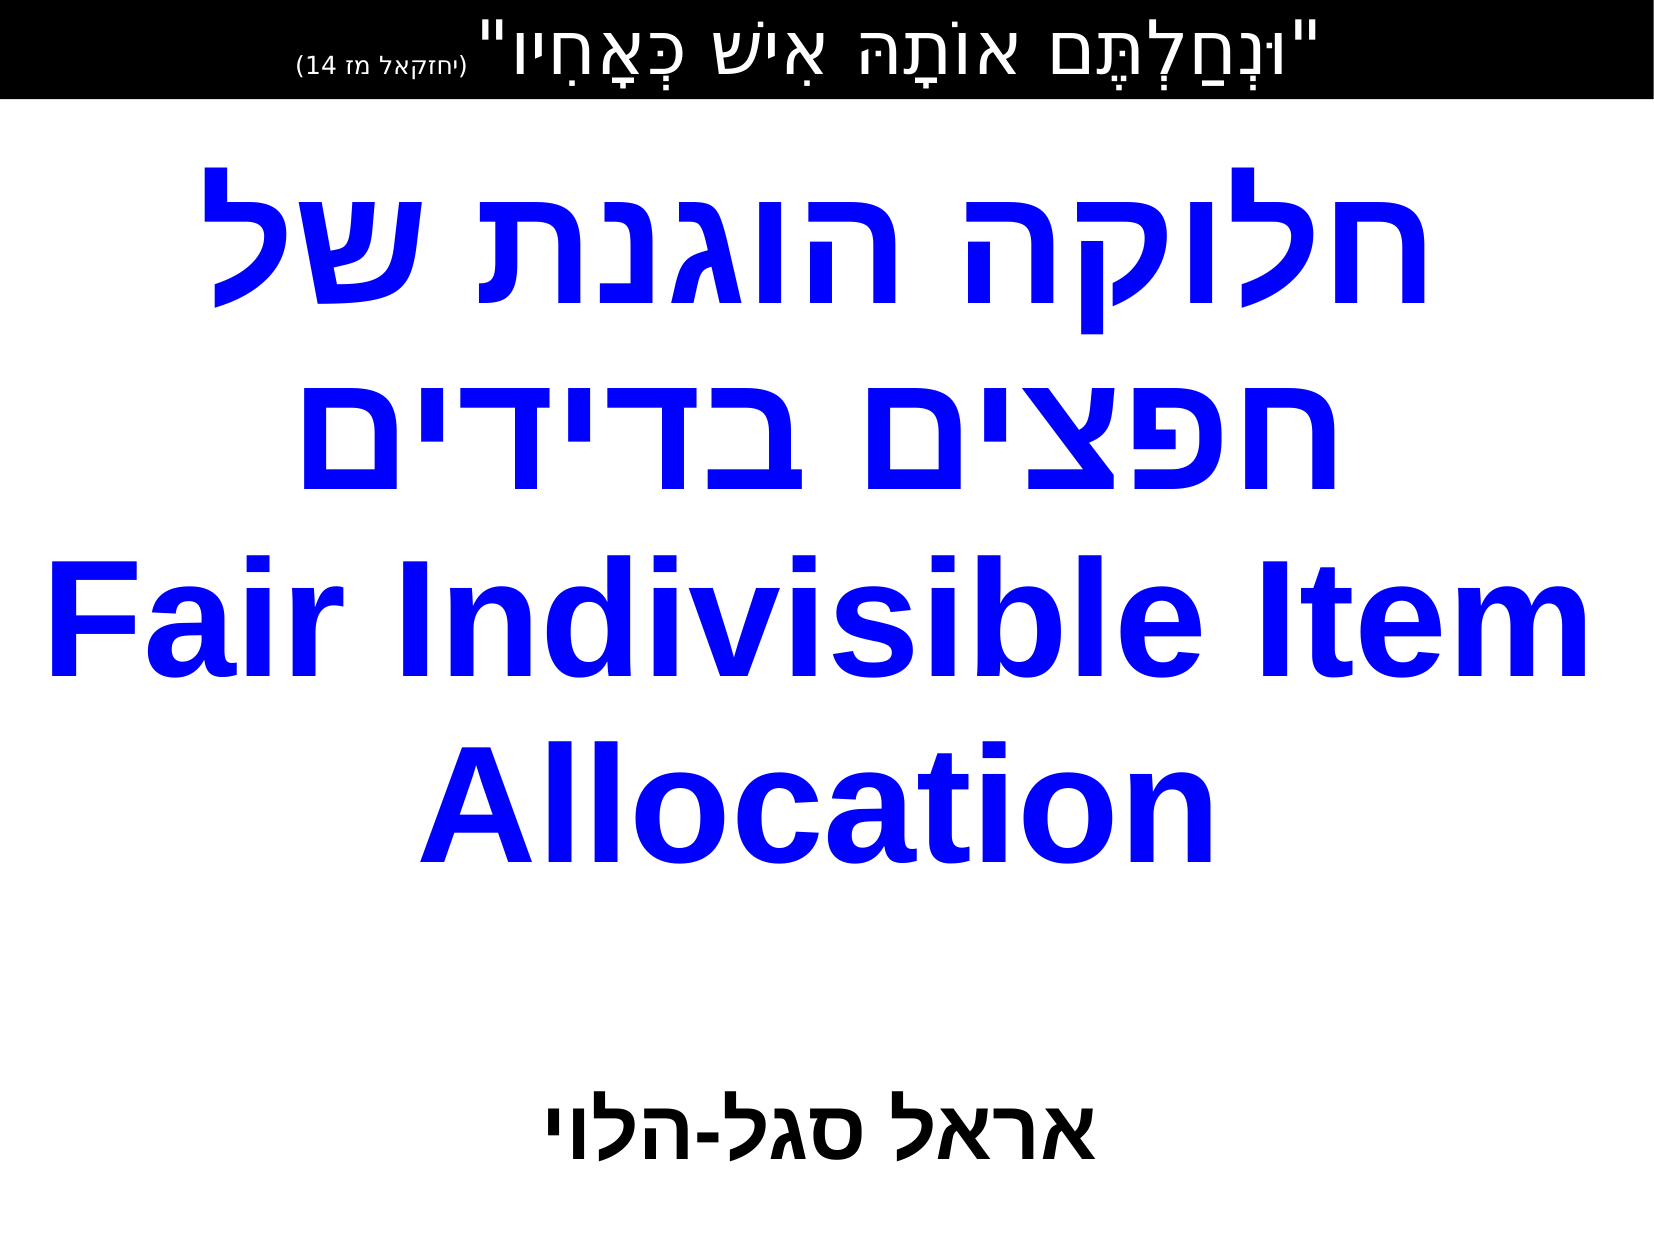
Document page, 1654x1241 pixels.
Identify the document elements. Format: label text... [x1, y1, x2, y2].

text_box "וּנְחַלְתֶּם אוֹתָהּ אִישׁ כְּאָחִיו" (יחזקאל מז 14) [0, 0, 1654, 100]
title חלוקה הוגנת של חפצים בדידים Fair Indivisible Item Allocation אראל סגל-הלוי [0, 100, 1654, 1240]
